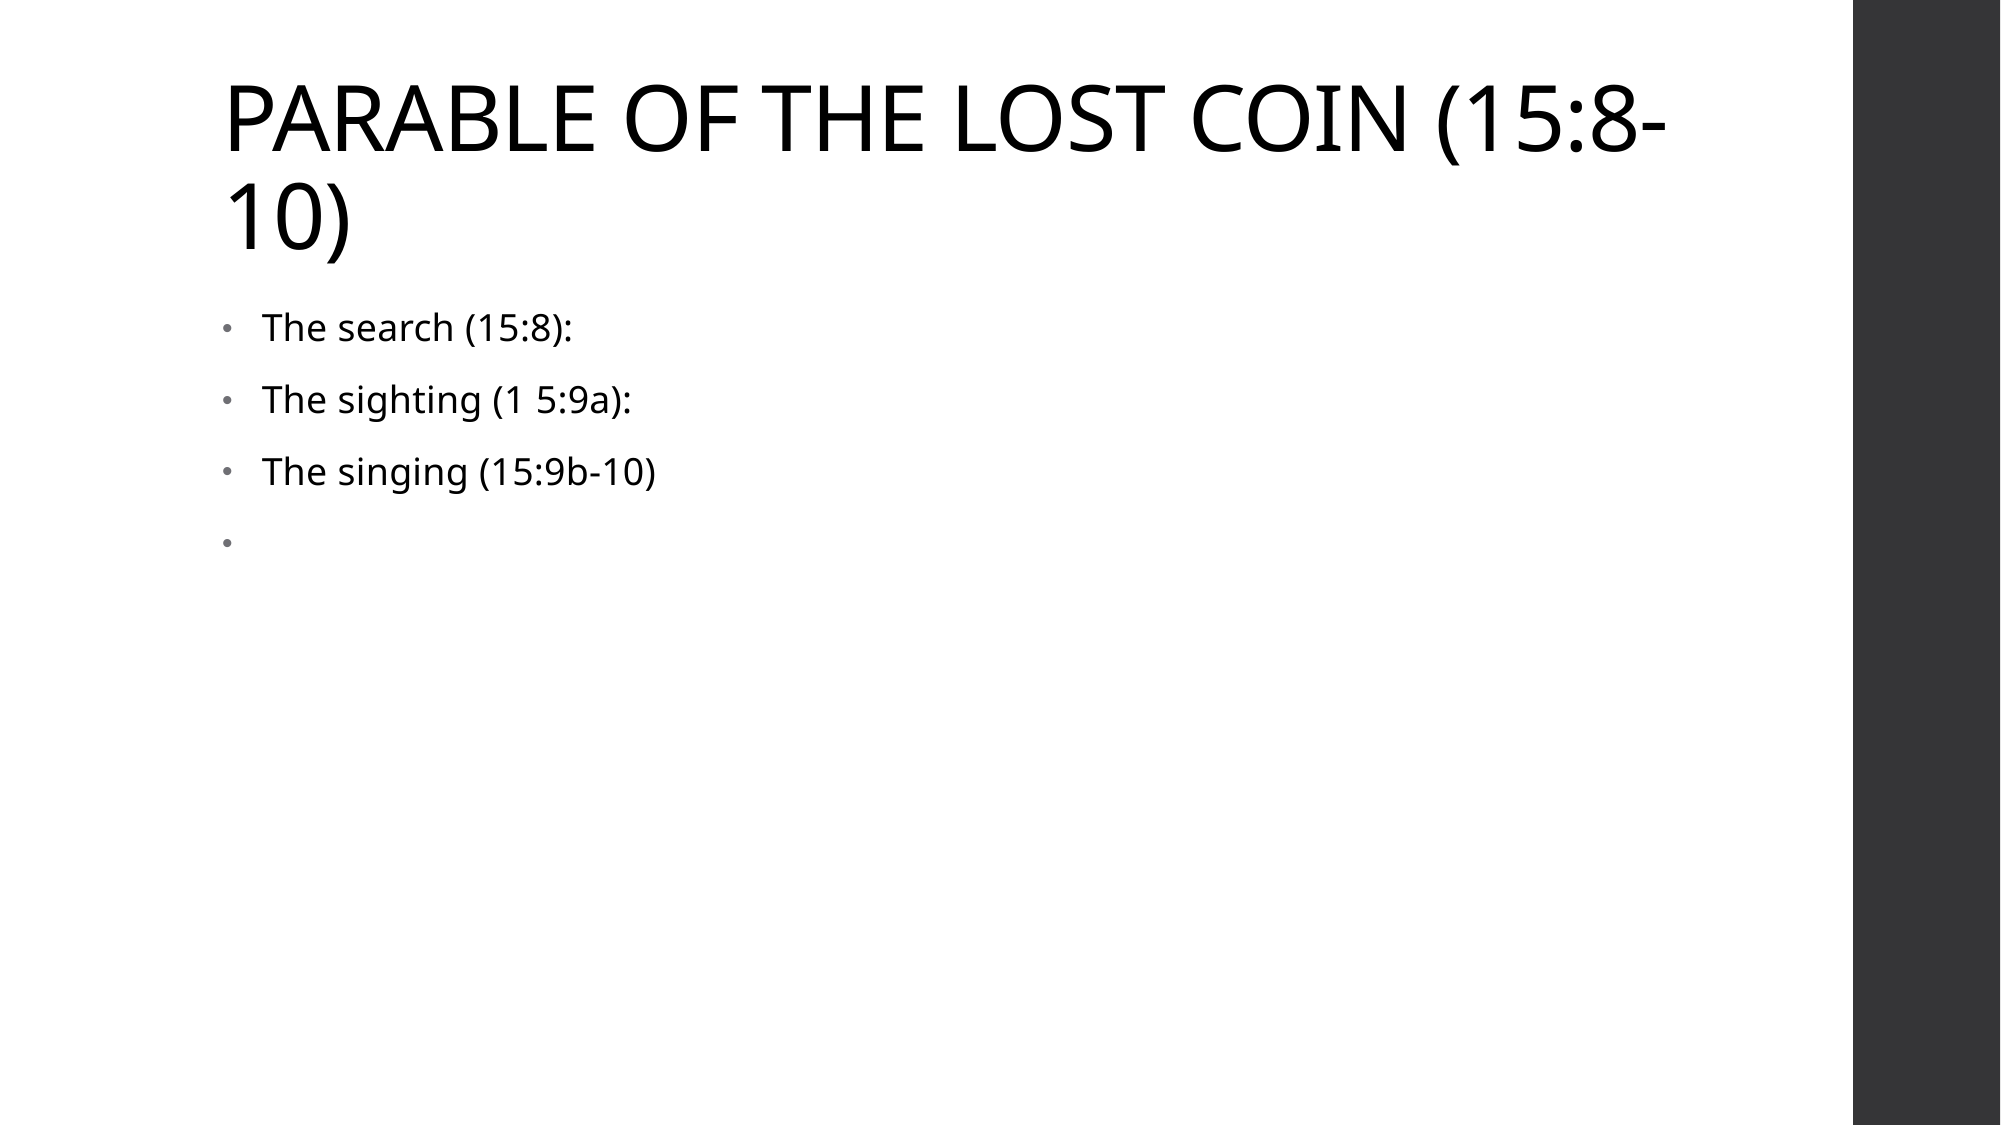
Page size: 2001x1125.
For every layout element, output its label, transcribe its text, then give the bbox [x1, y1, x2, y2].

list The search (15:8): The sighting (1 5:9a): The singing (15:9b-10) [206, 299, 1617, 1014]
title PARABLE OF THE LOST COIN (15:8-10) [206, 60, 1797, 278]
